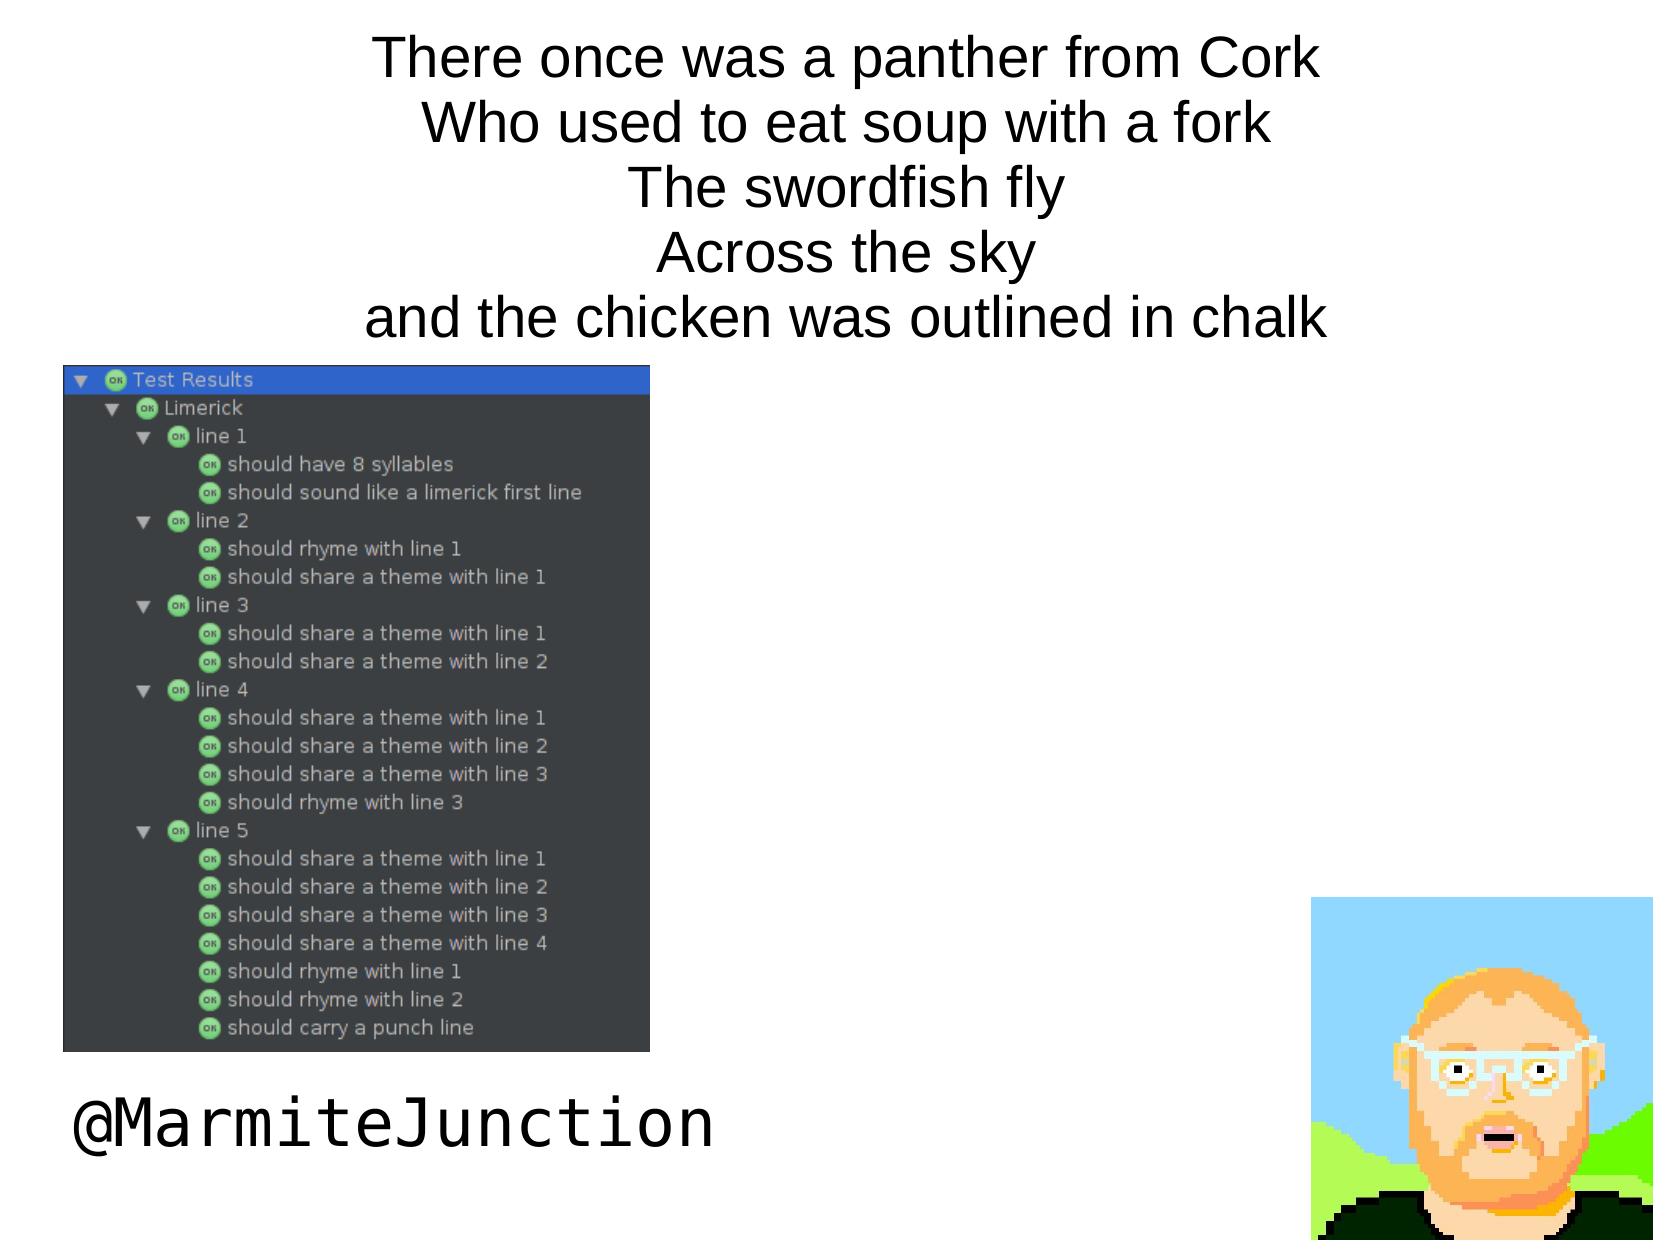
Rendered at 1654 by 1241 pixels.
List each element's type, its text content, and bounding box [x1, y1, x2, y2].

picture [63, 365, 650, 1052]
text_box There once was a panther from Cork Who used to eat soup with a fork The swordfish fly Across the sky and the chicken was outlined in chalk [330, 17, 1363, 402]
text_box @MarmiteJunction [58, 1076, 733, 1170]
picture [1311, 897, 1653, 1240]
